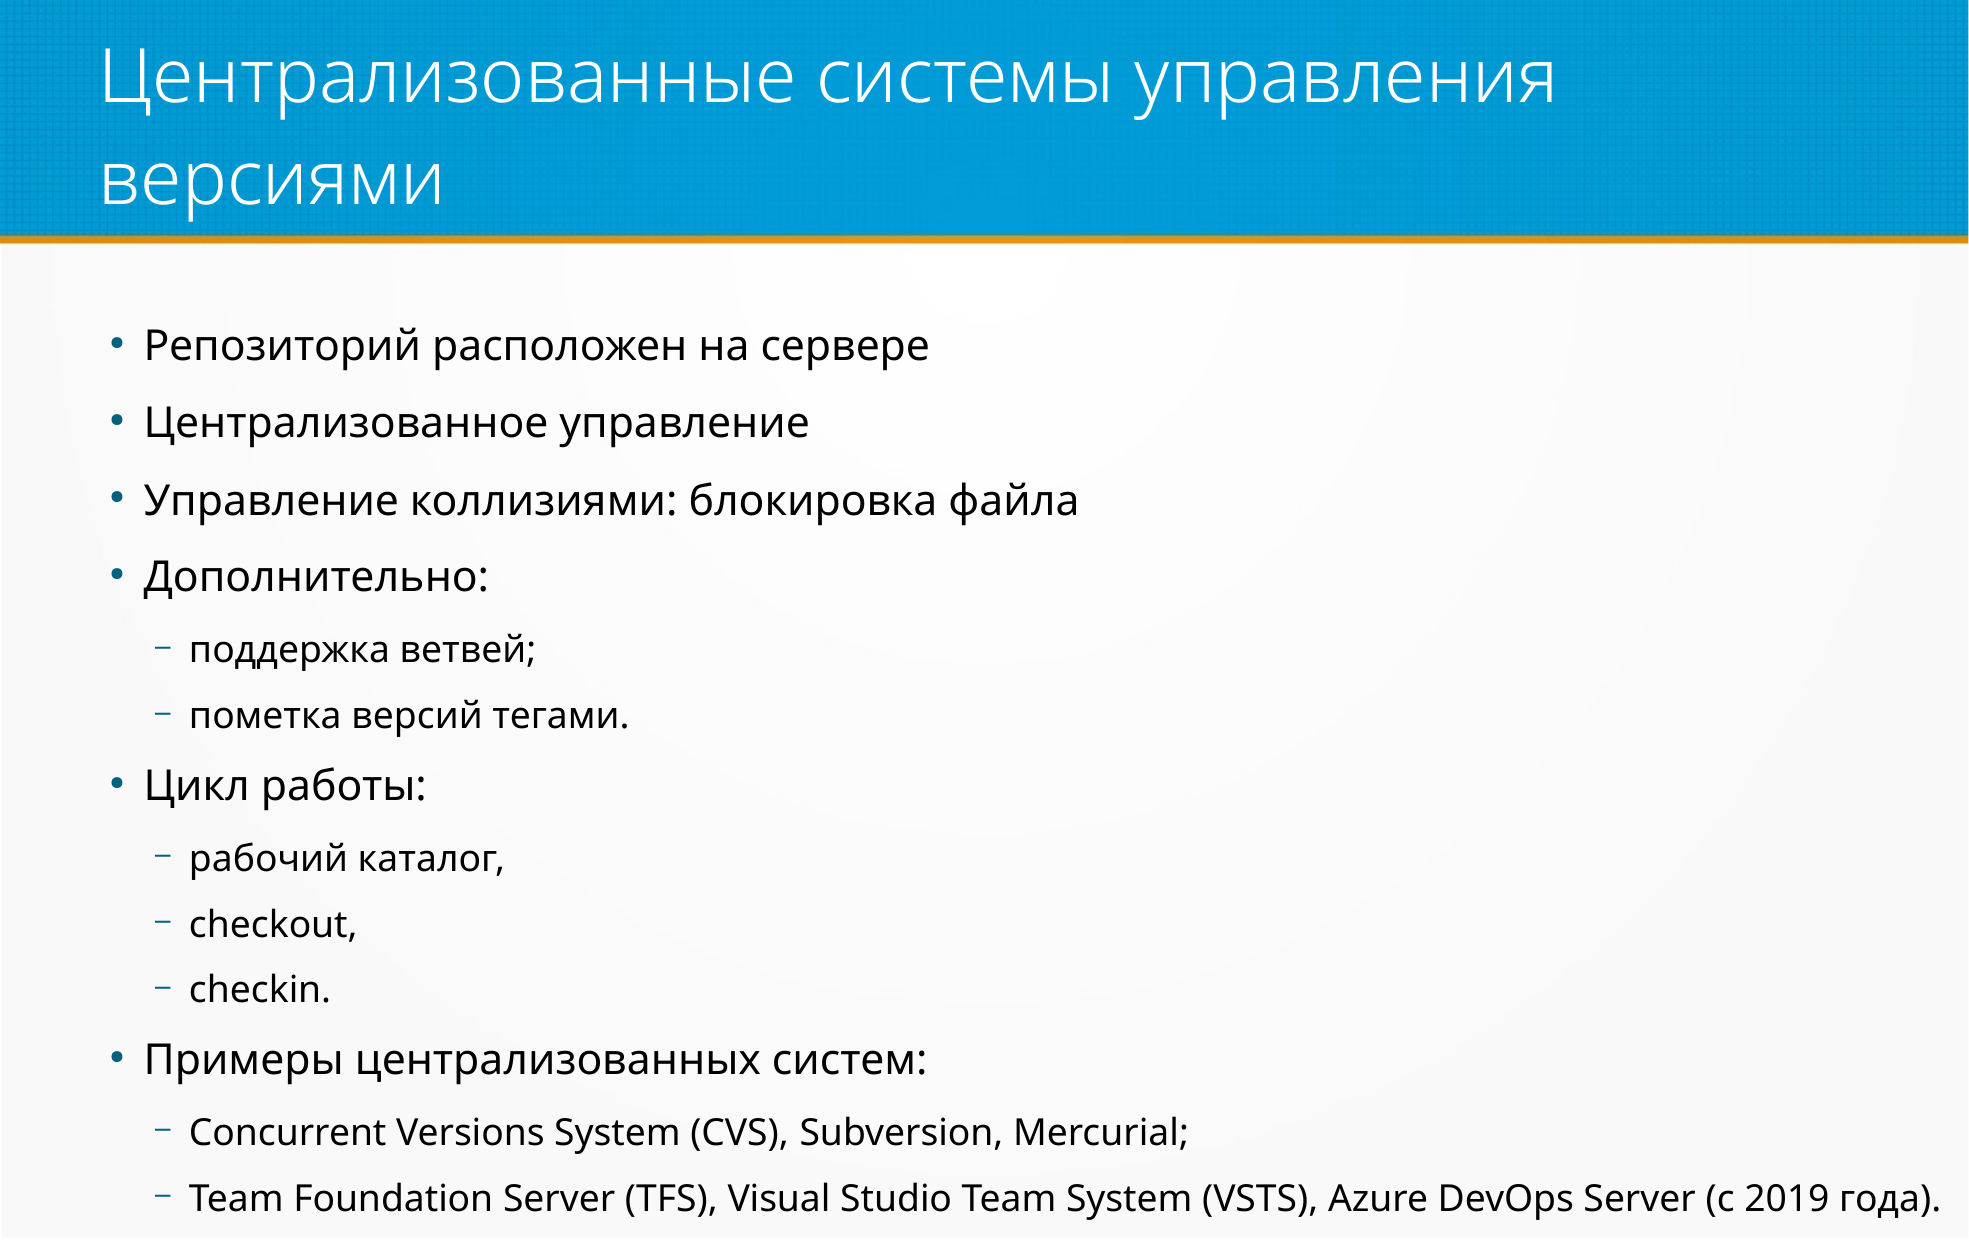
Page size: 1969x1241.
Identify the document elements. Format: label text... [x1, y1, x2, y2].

list Репозиторий расположен на сервере Централизованное управление Управление коллизиями: блокировка файла Дополнительно: поддержка ветвей; пометка версий тегами. Цикл работы: рабочий каталог, checkout, checkin. Примеры централизованных систем: Concurrent Versions System (CVS), Subversion, Mercurial; Team Foundation Server (TFS), Visual Studio Team System (VSTS), Azure DevOps Server (с 2019 года). [98, 315, 1961, 1229]
picture [0, 233, 1969, 1241]
title Централизованные системы управления версиями [98, 19, 1870, 227]
